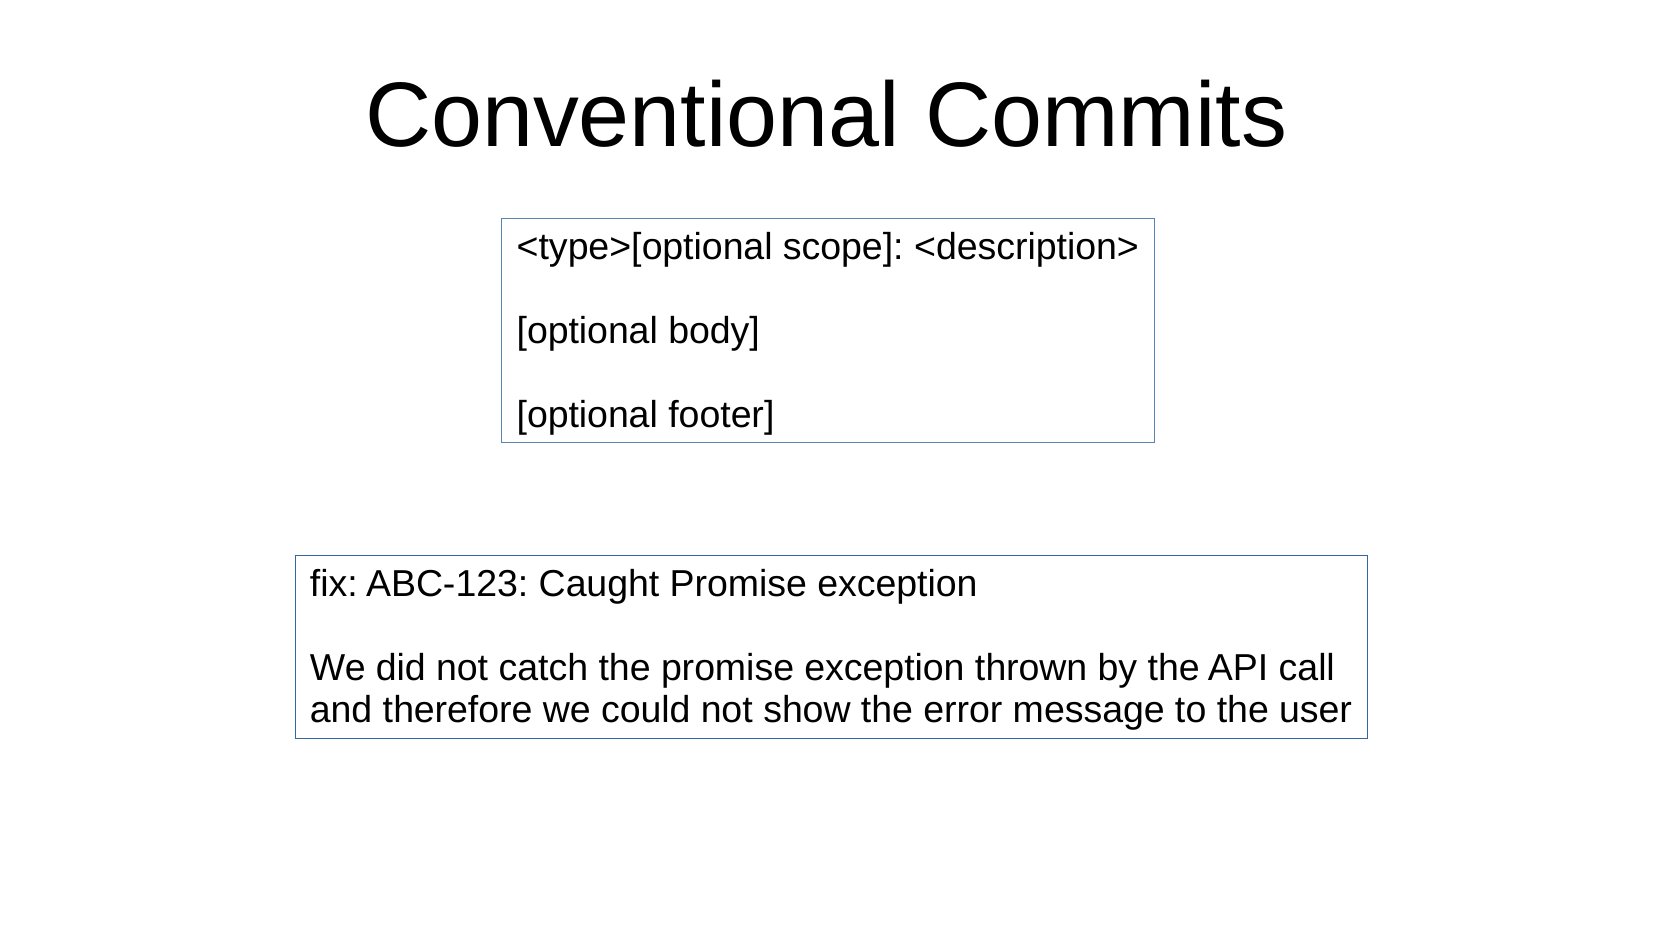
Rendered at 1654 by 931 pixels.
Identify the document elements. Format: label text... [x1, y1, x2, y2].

text_box <type>[optional scope]: <description> [optional body] [optional footer] [501, 218, 1155, 443]
title Conventional Commits [82, 37, 1571, 193]
text_box fix: ABC-123: Caught Promise exception We did not catch the promise exception thrown by the API call and therefore we could not show the error message to the user [295, 555, 1368, 739]
